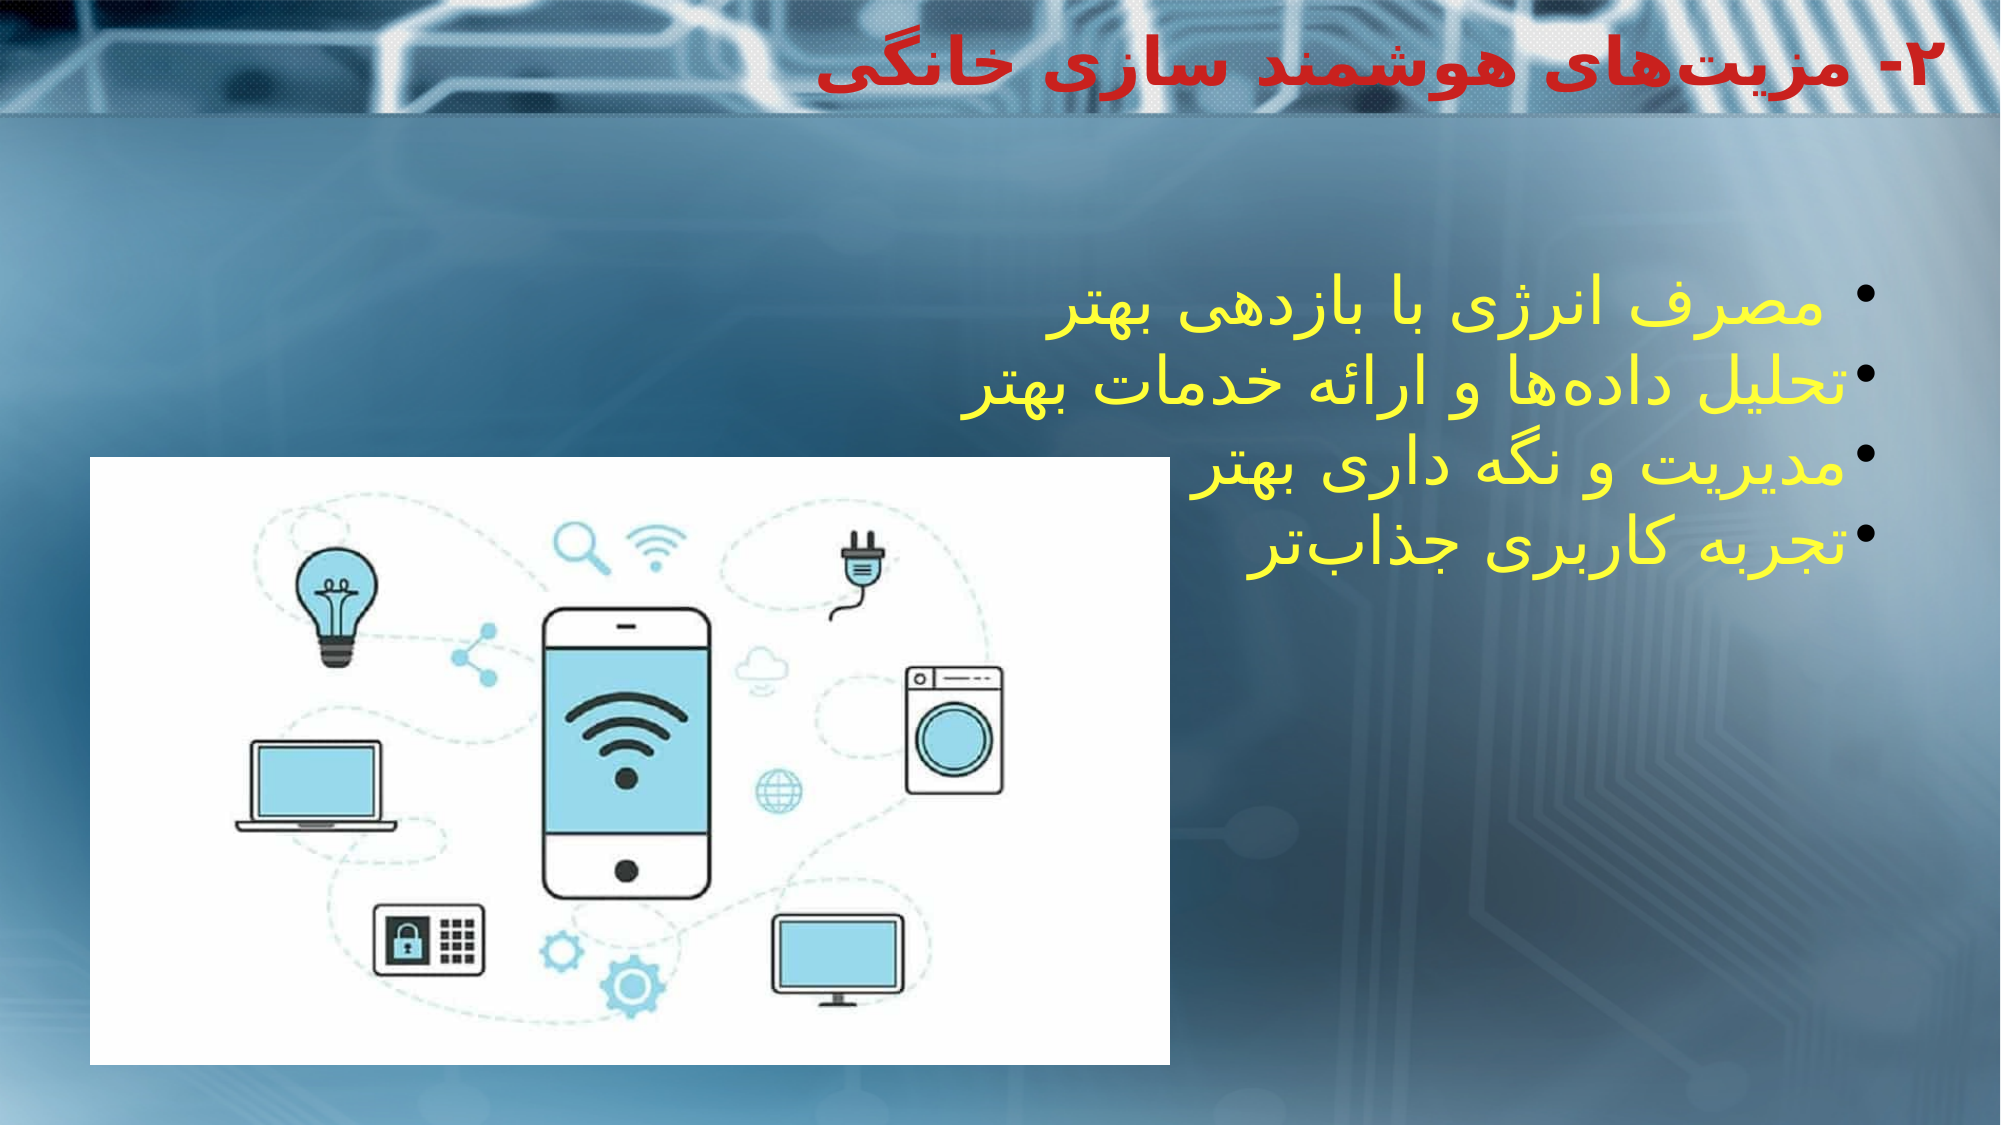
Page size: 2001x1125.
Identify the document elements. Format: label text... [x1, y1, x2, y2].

picture [0, 0, 2001, 1125]
text_box مصرف انرژی با بازدهی بهتر تحلیل داده‌ها و ارائه خدمات بهتر مدیریت و نگه داری بهتر تجربه کاربری جذاب‌تر [105, 120, 1885, 795]
text_box ۲ - مزیت‌های هوشمند سازی خانگی [0, 0, 2000, 118]
